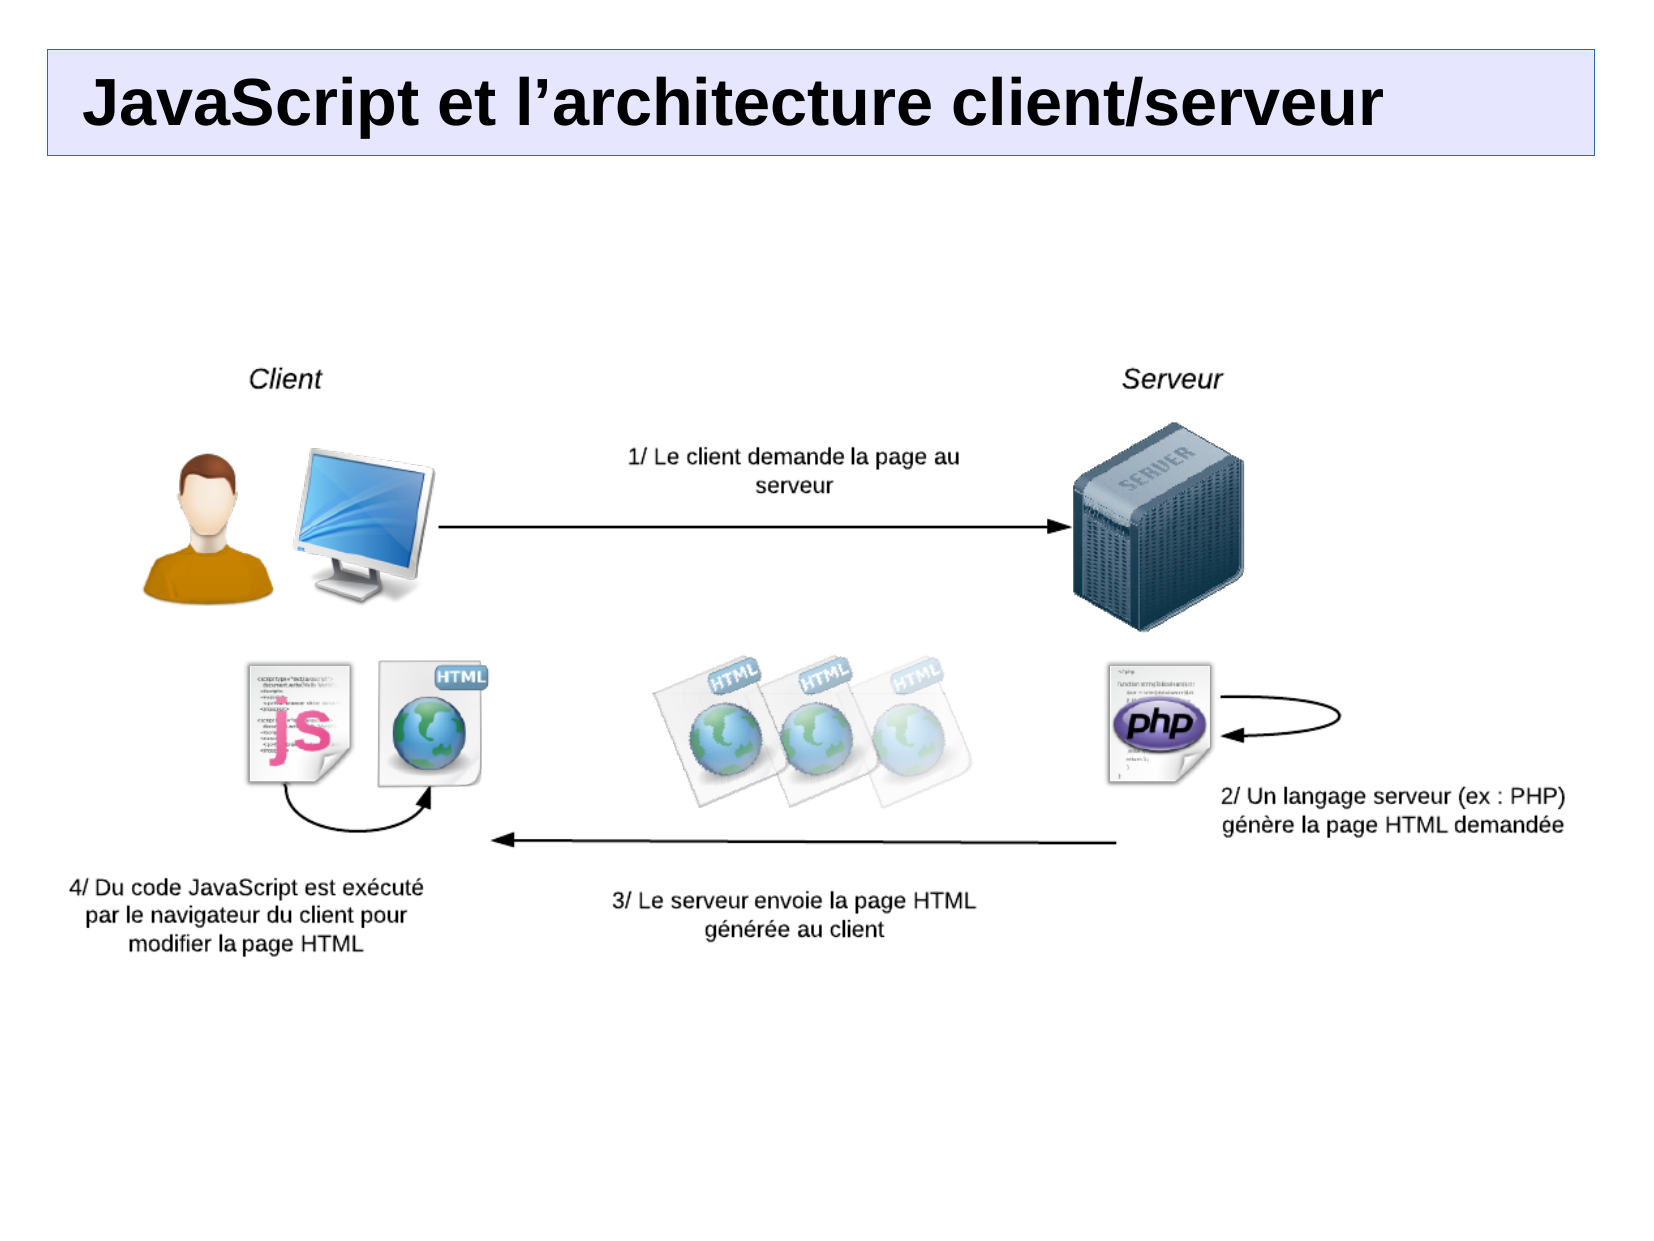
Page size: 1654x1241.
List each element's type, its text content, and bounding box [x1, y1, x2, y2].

text_box [1571, 49, 1595, 156]
picture [62, 330, 1583, 979]
title JavaScript et l’architecture client/serveur [82, 49, 1571, 156]
text_box [47, 49, 82, 156]
